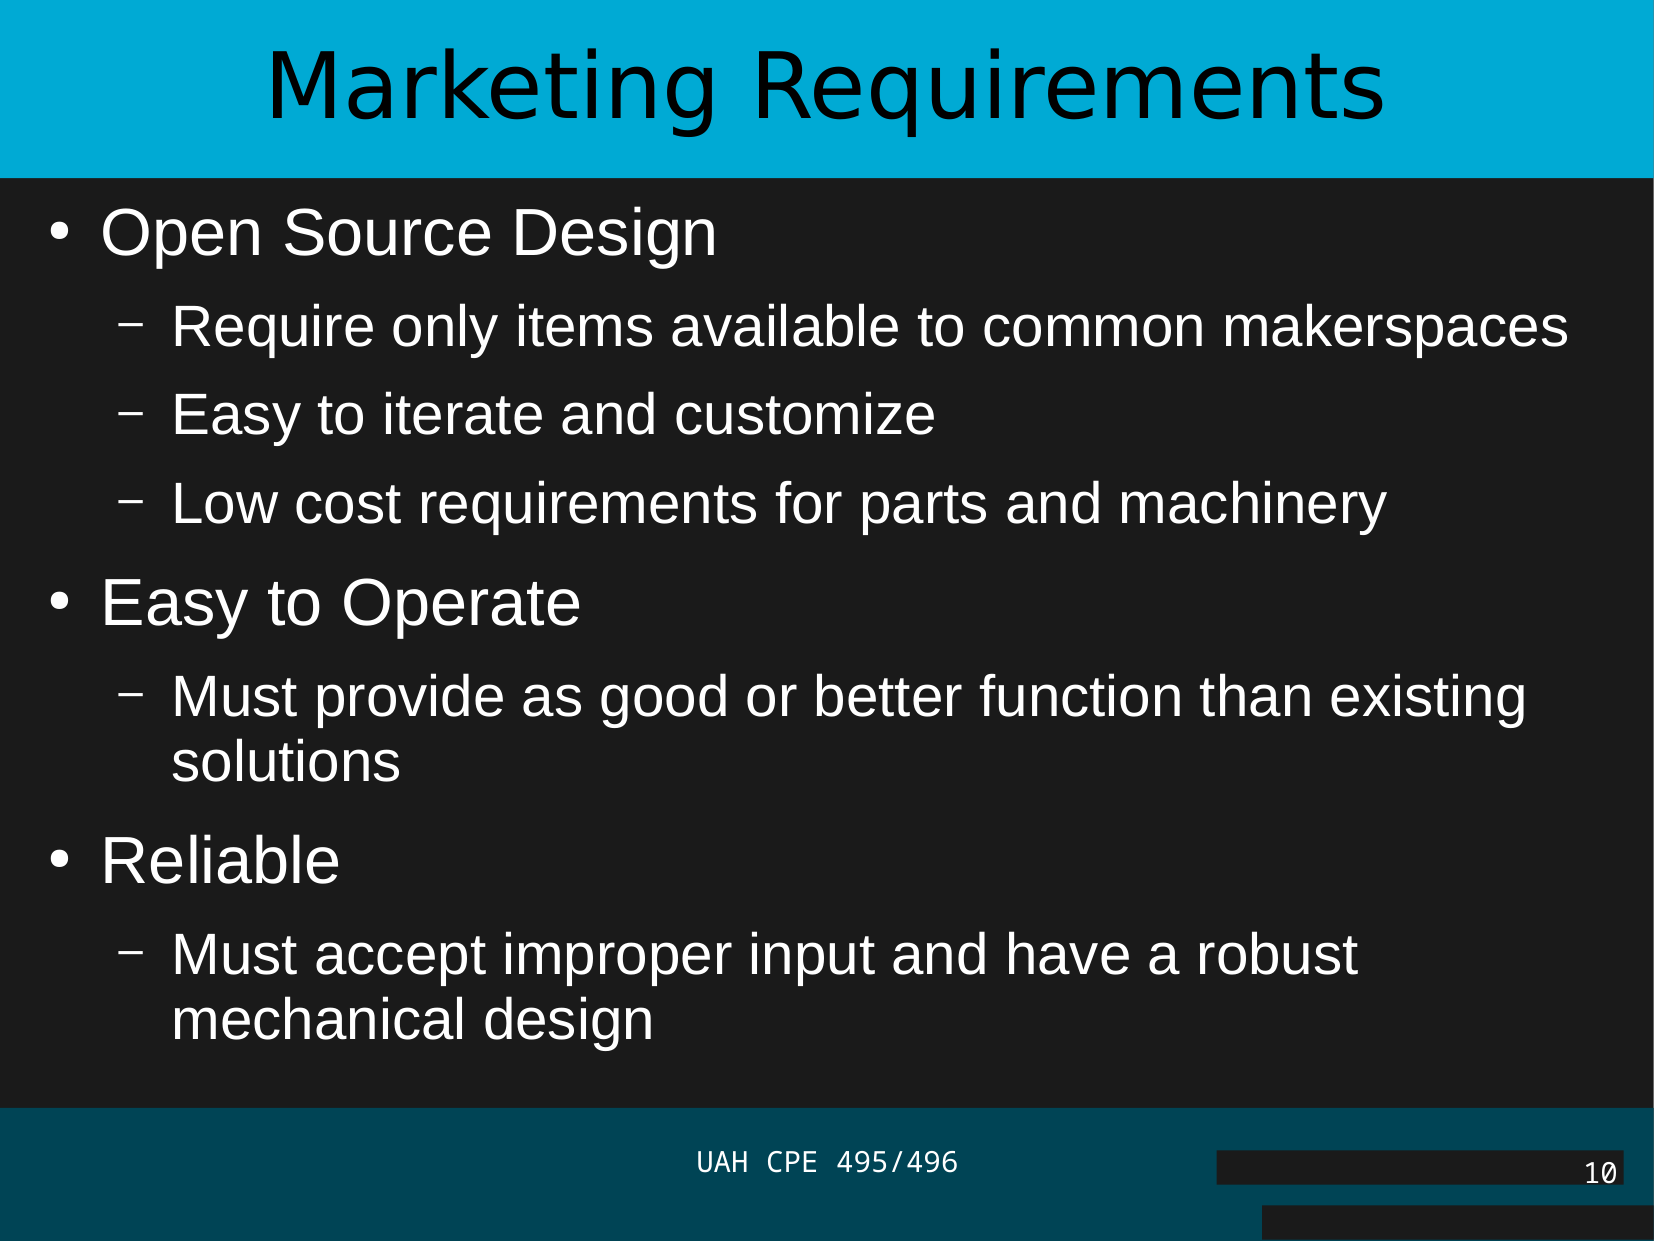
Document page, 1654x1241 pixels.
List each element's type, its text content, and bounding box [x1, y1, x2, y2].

list Open Source Design Require only items available to common makerspaces Easy to iterate and customize Low cost requirements for parts and machinery Easy to Operate Must provide as good or better function than existing solutions Reliable Must accept improper input and have a robust mechanical design [30, 195, 1636, 1096]
title Marketing Requirements [82, 8, 1571, 166]
